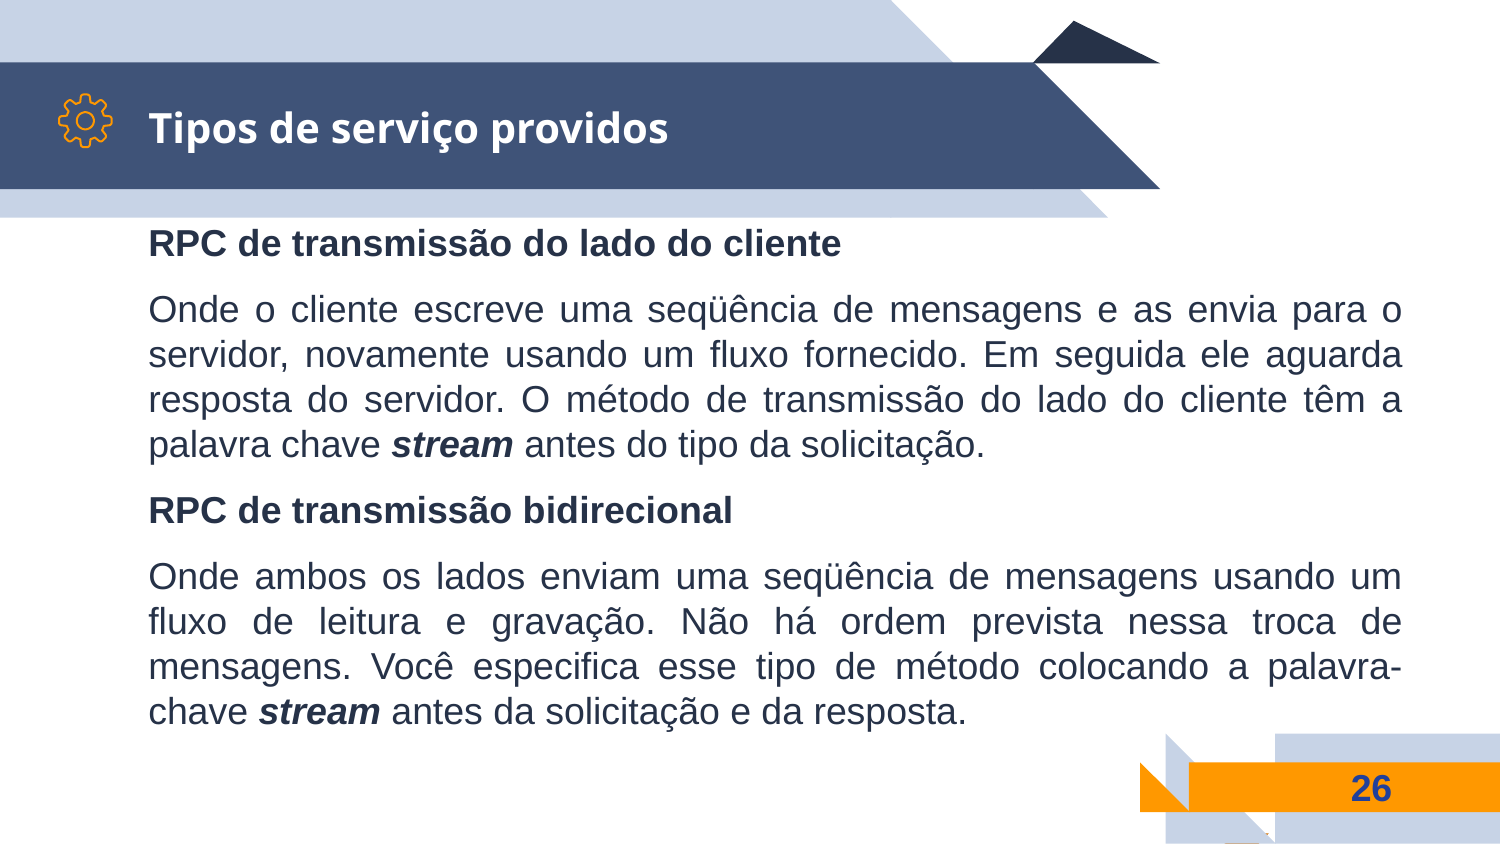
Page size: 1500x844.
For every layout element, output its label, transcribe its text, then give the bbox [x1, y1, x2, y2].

text_box Tipos de serviço providos [133, 64, 1035, 190]
text_box 26 [1249, 760, 1494, 813]
text_box RPC de transmissão do lado do cliente Onde o cliente escreve uma seqüência de mensagens e as envia para o servidor, novamente usando um fluxo fornecido. Em seguida ele aguarda resposta do servidor. O método de transmissão do lado do cliente têm a palavra chave stream antes do tipo da solicitação. RPC de transmissão bidirecional Onde ambos os lados enviam uma seqüência de mensagens usando um fluxo de leitura e gravação. Não há ordem prevista nessa troca de mensagens. Você especifica esse tipo de método colocando a palavra-chave stream antes da solicitação e da resposta. [133, 217, 1418, 734]
